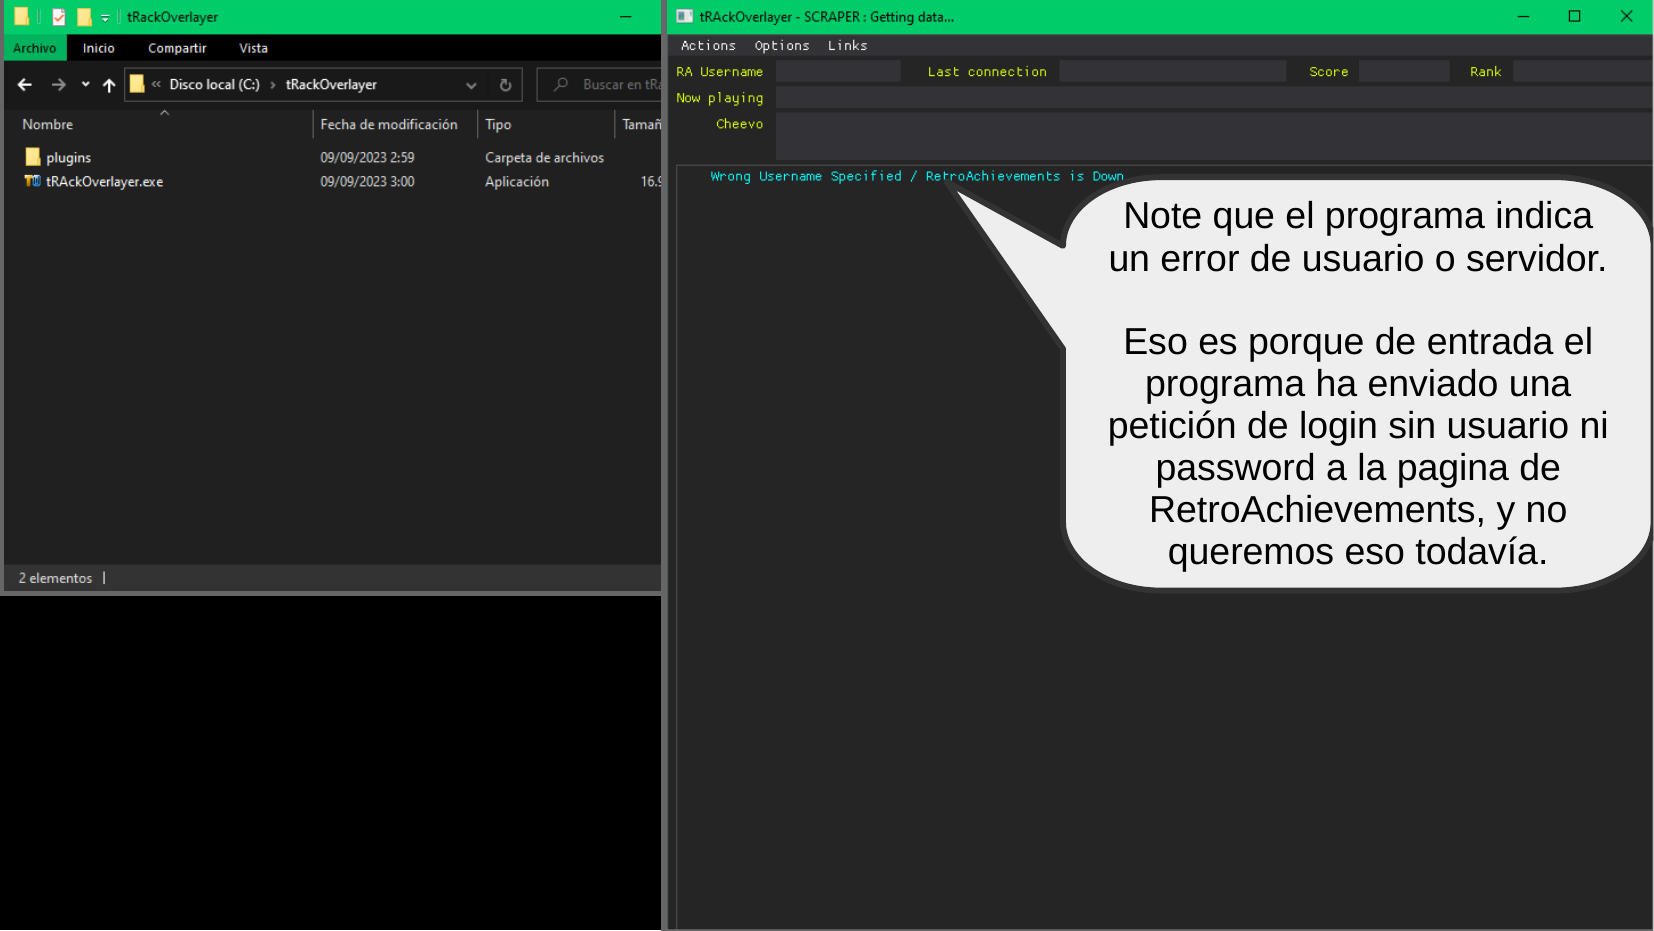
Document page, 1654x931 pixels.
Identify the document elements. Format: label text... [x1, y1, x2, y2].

picture [3, 0, 661, 591]
text_box Note que el programa indica un error de usuario o servidor. Eso es porque de entrada el programa ha enviado una petición de login sin usuario ni password a la pagina de RetroAchievements, y no queremos eso todavía. [946, 177, 1654, 591]
picture [666, 0, 1654, 931]
